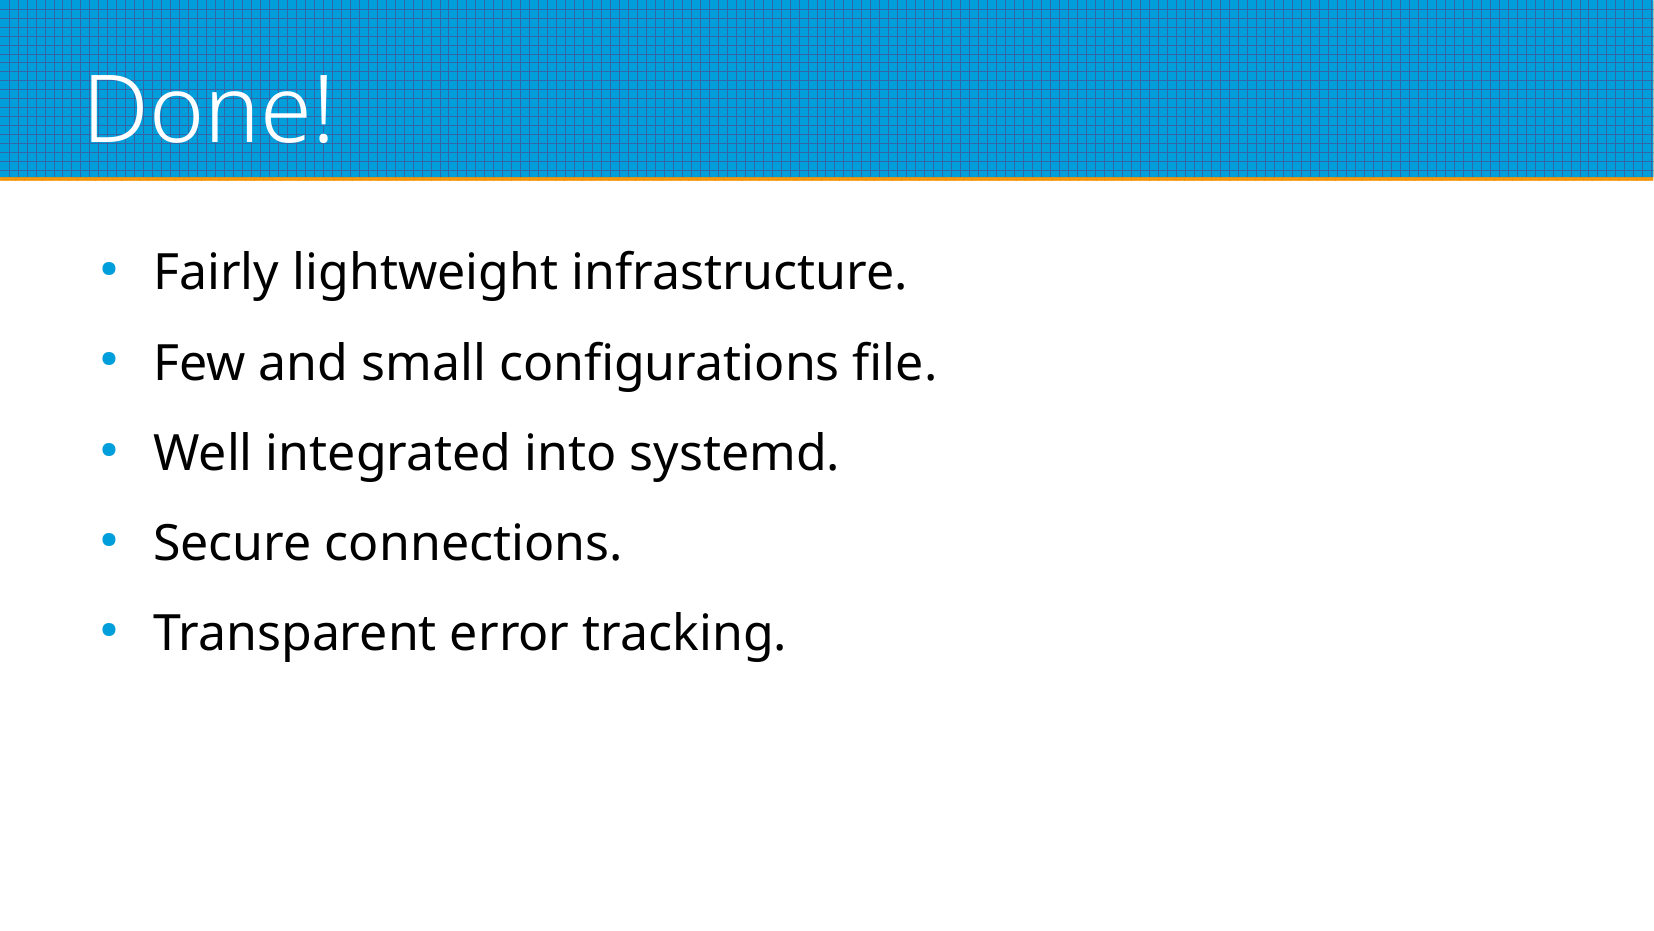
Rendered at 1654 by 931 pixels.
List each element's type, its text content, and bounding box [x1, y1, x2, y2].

title Done! [82, 14, 1571, 171]
list Fairly lightweight infrastructure. Few and small configurations file. Well integrated into systemd. Secure connections. Transparent error tracking. [82, 236, 1563, 811]
